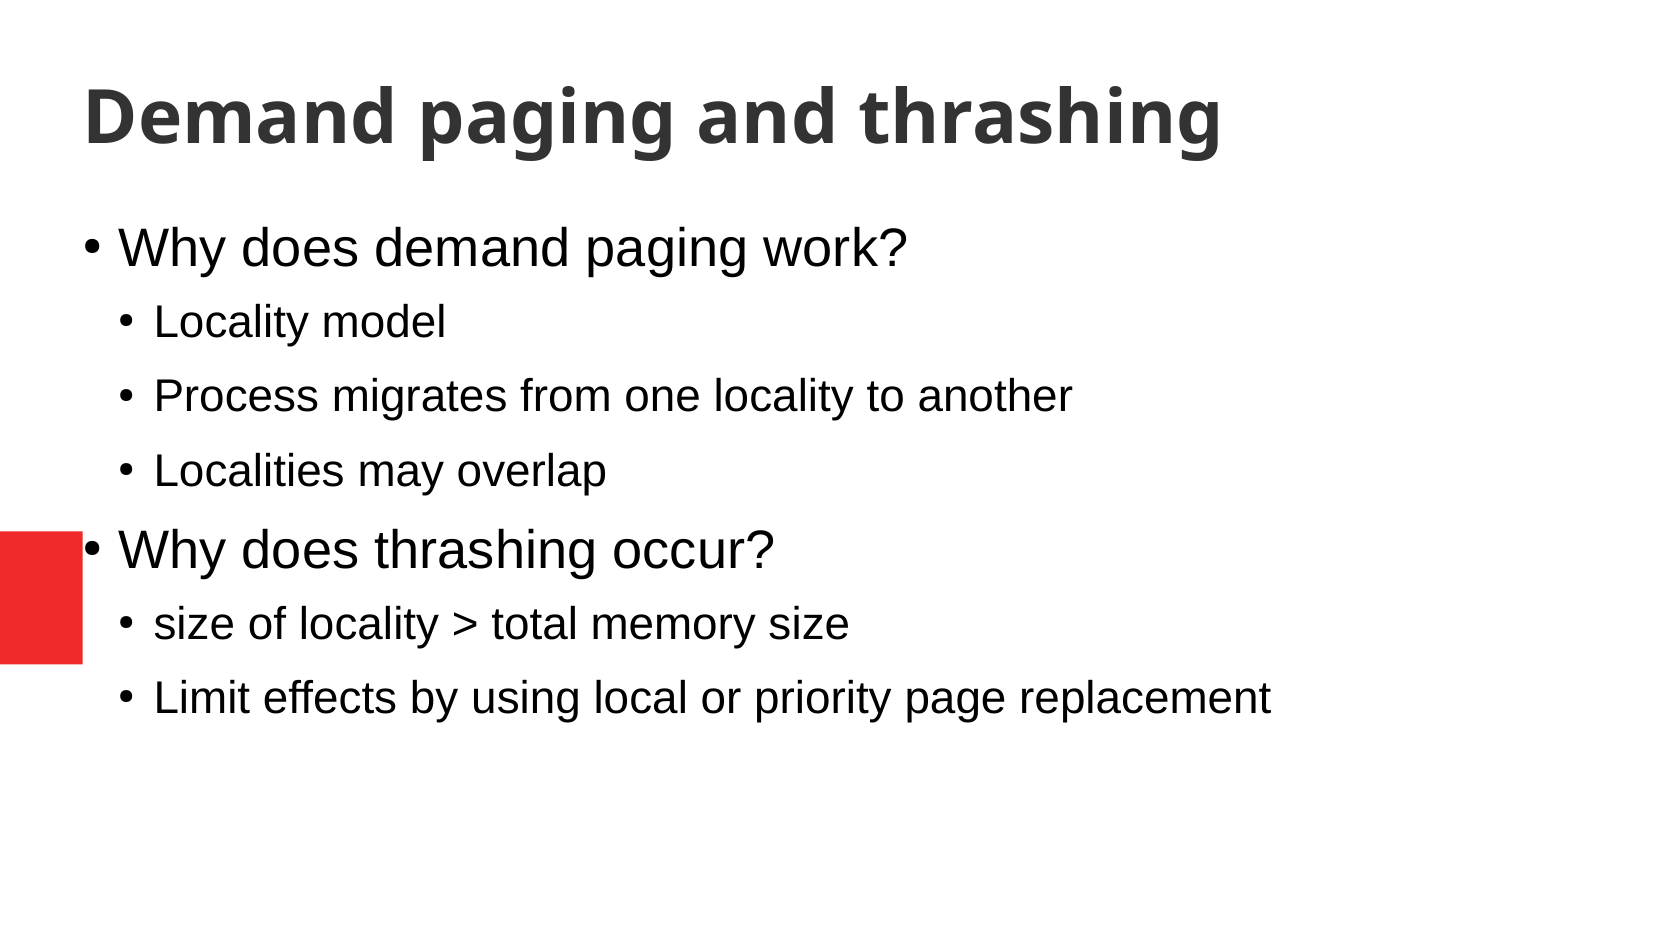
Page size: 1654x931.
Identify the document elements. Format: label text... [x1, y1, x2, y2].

list Why does demand paging work? Locality model Process migrates from one locality to another Localities may overlap Why does thrashing occur? size of locality > total memory size Limit effects by using local or priority page replacement [82, 217, 1595, 910]
title Demand paging and thrashing [82, 37, 1571, 193]
